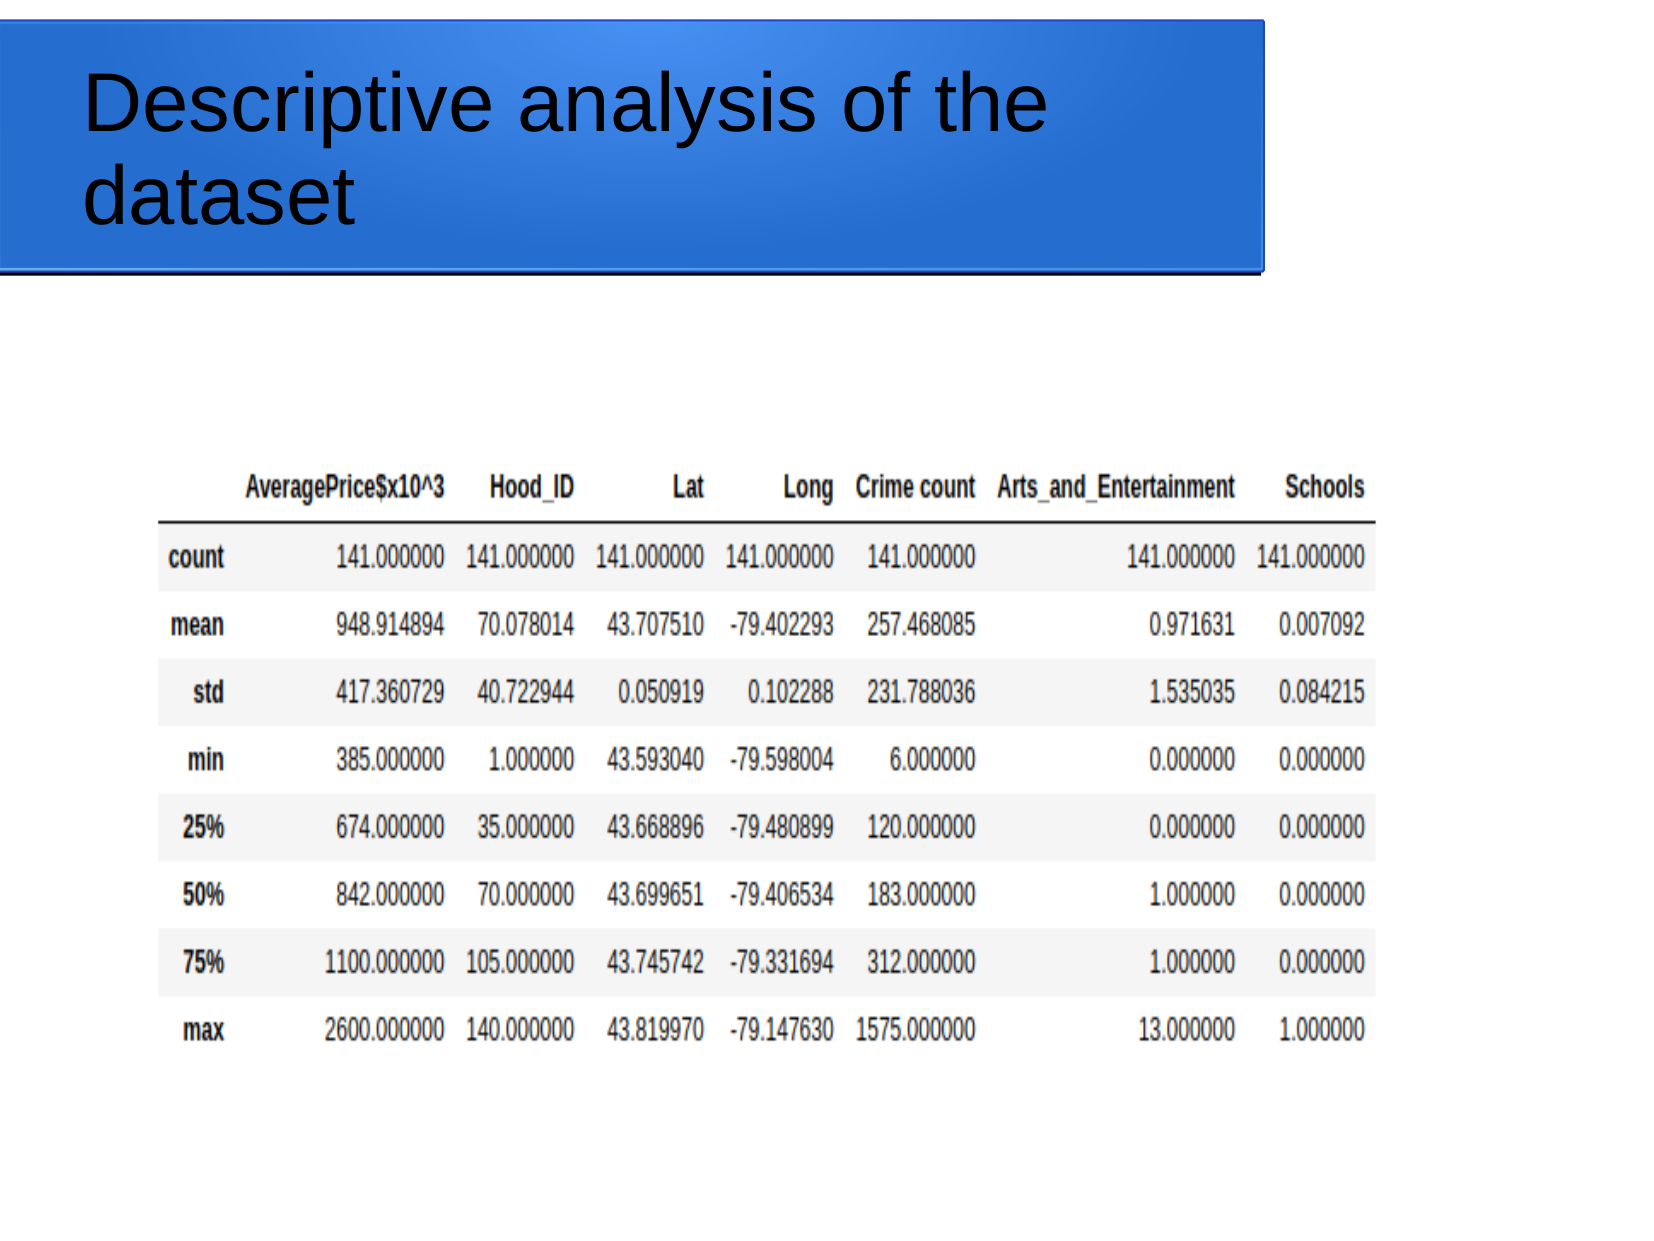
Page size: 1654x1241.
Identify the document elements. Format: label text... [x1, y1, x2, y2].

picture [150, 449, 1458, 1075]
title Descriptive analysis of the dataset [82, 47, 1235, 252]
